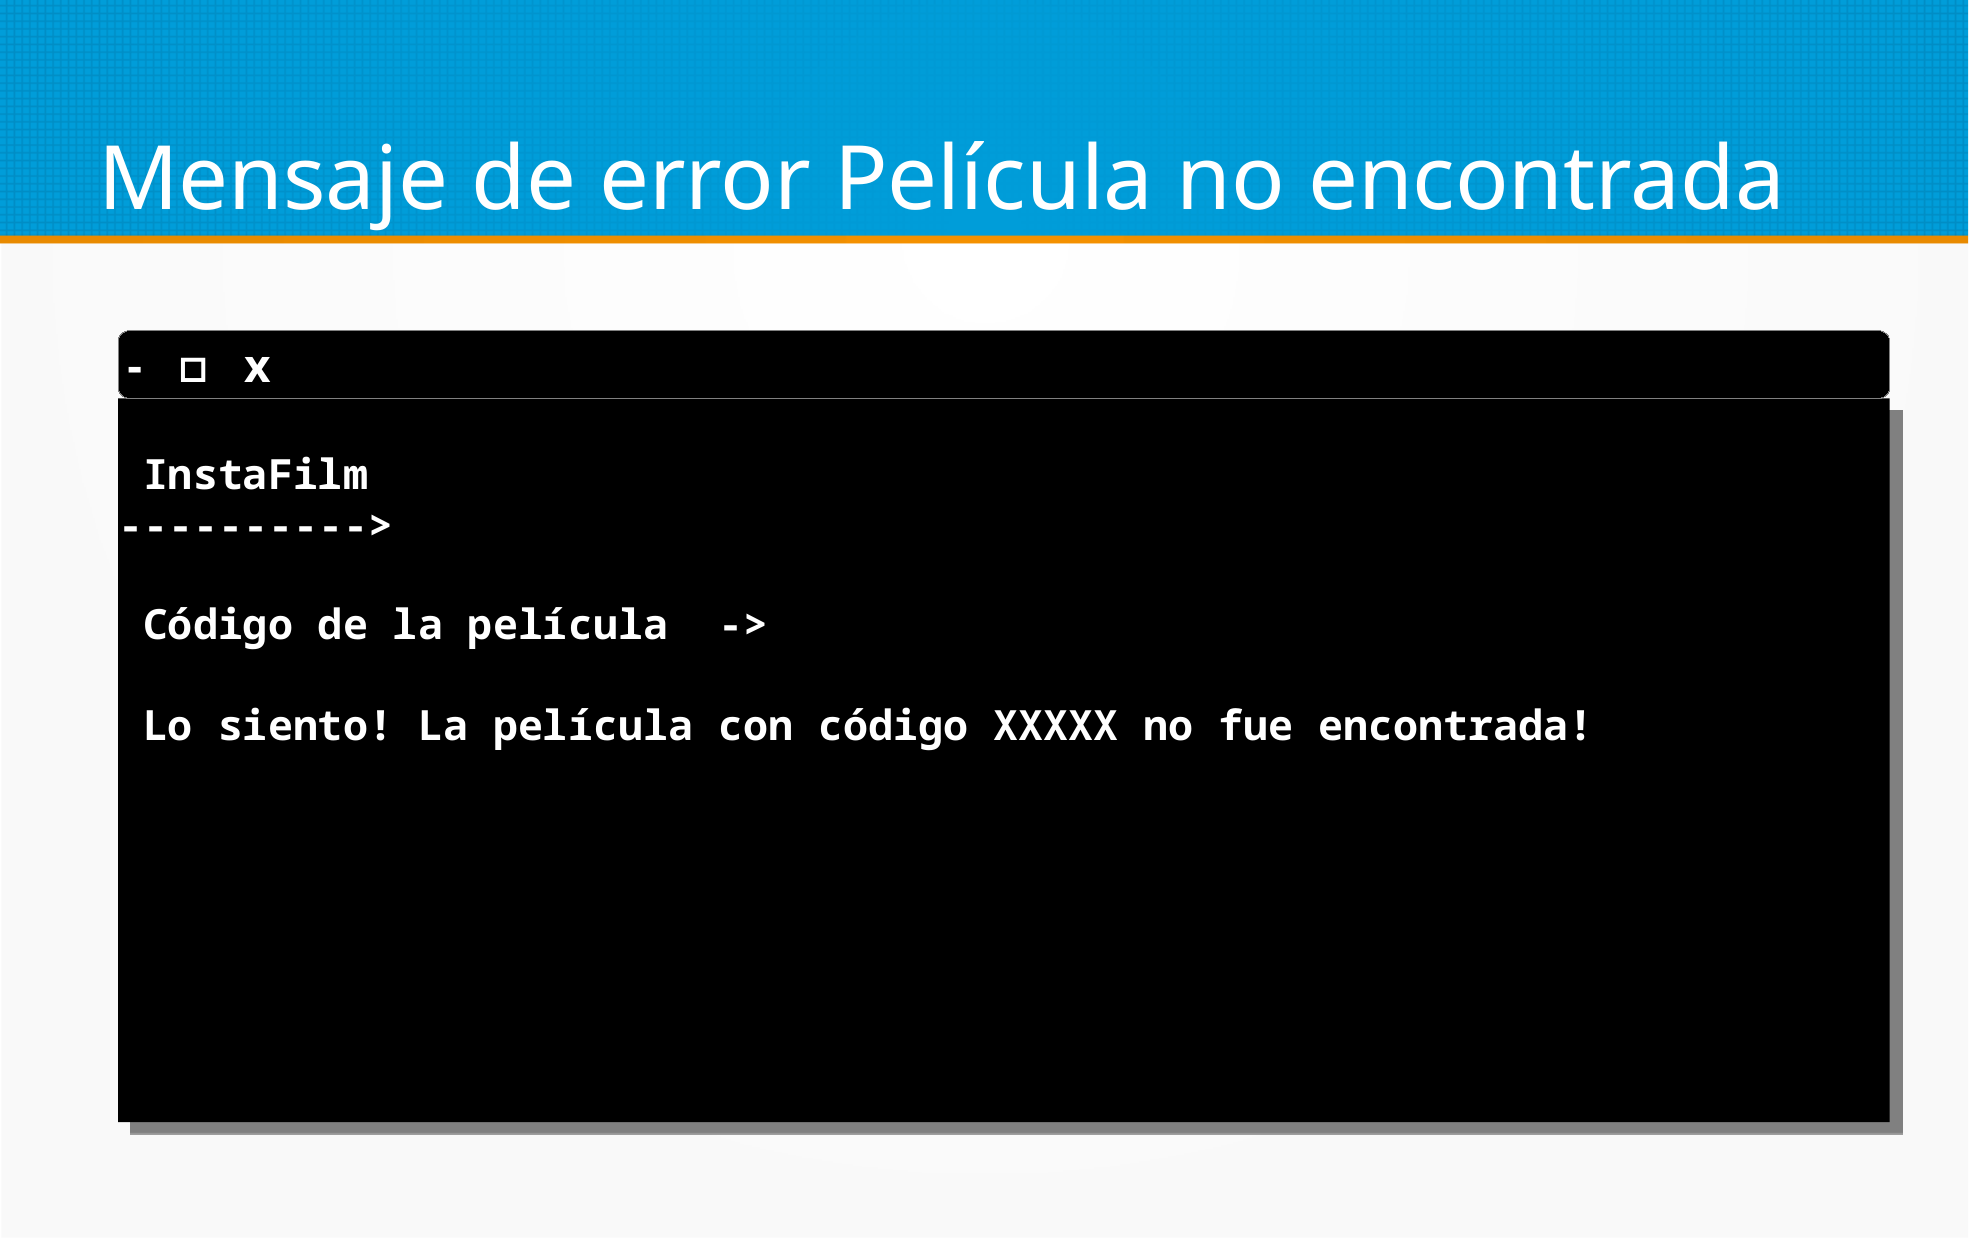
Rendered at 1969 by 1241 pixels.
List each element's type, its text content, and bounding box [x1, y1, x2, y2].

text_box InstaFilm ----------> Código de la película -> Lo siento! La película con código XXXXX no fue encontrada! [118, 398, 1890, 1123]
title Mensaje de error Película no encontrada [98, 19, 1870, 227]
text_box - □ x [118, 330, 1890, 399]
